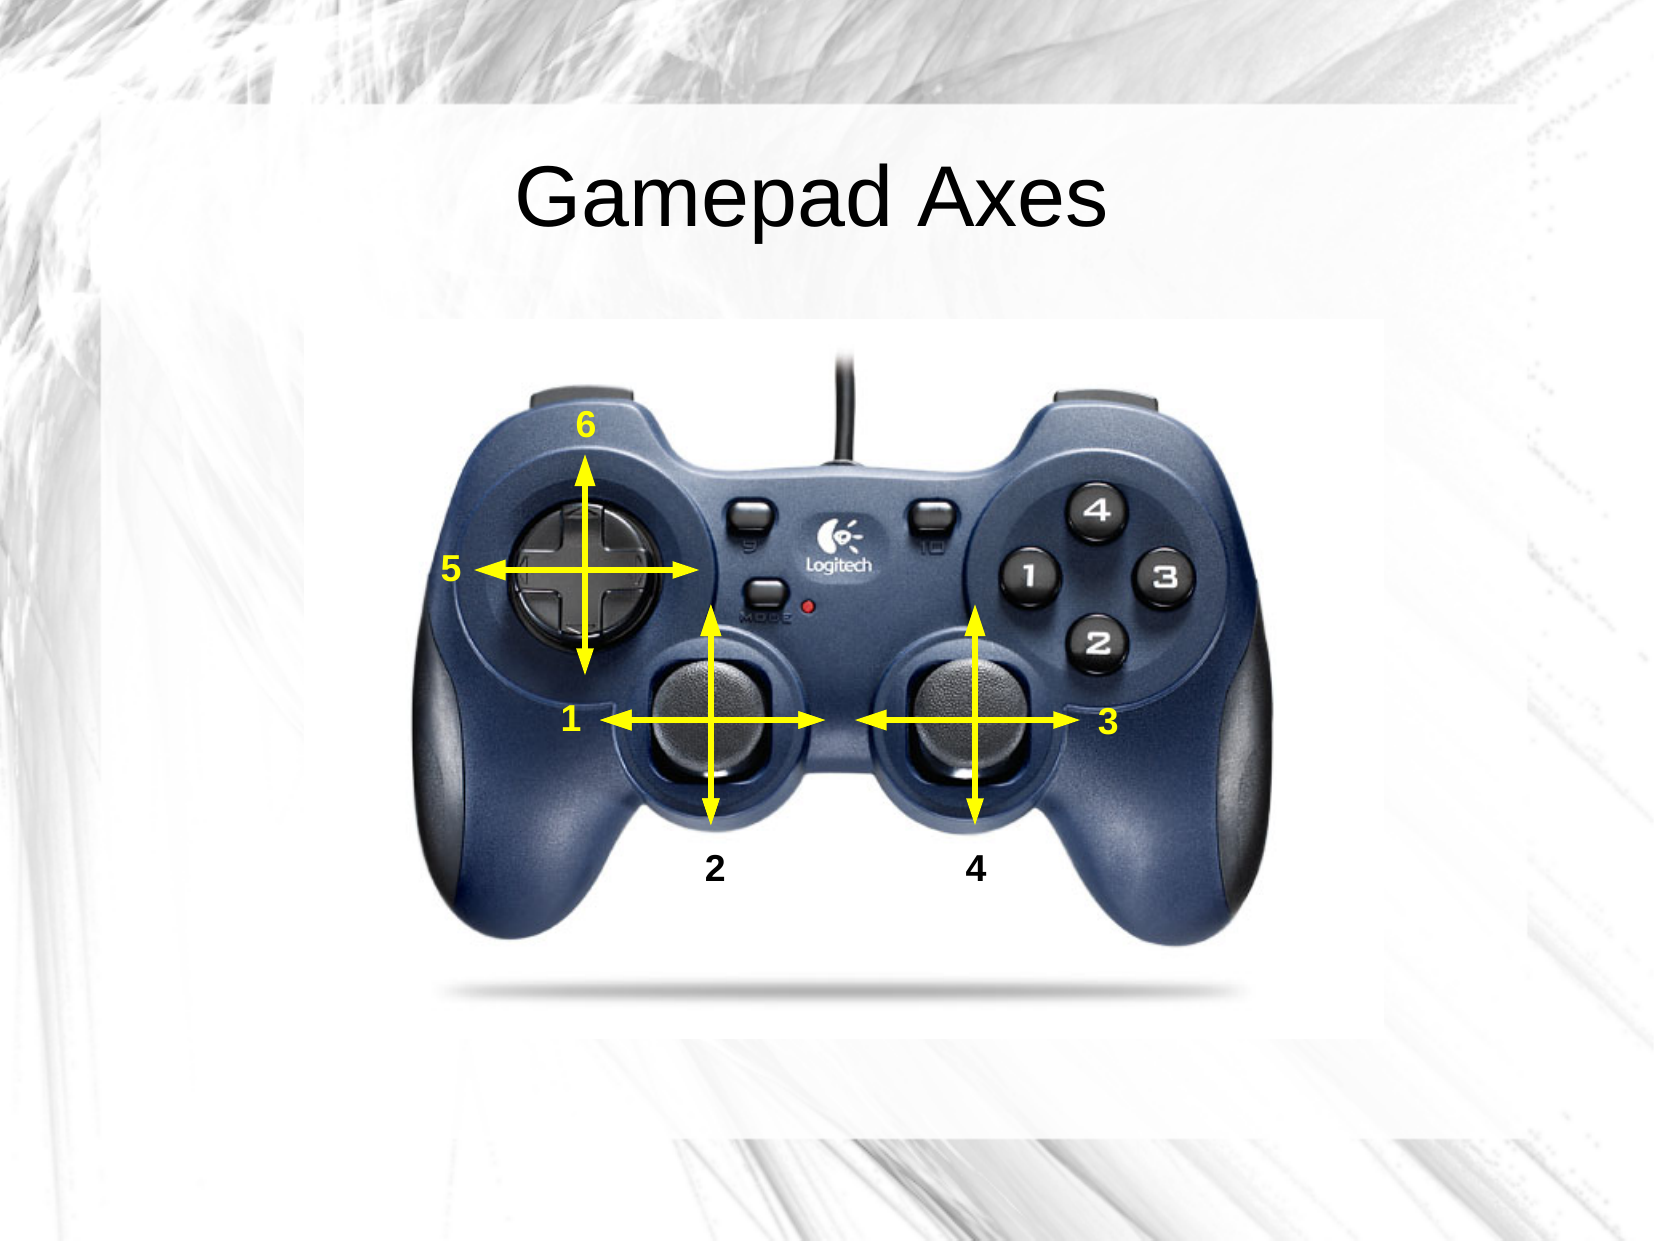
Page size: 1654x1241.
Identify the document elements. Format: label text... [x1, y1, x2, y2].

text_box 5 [425, 540, 486, 597]
title Gamepad Axes [118, 112, 1506, 281]
picture [0, 0, 1654, 1241]
text_box 6 [560, 395, 621, 501]
text_box 3 [1083, 693, 1144, 751]
text_box 4 [950, 840, 1011, 897]
text_box 1 [545, 690, 606, 747]
text_box 2 [690, 840, 751, 901]
